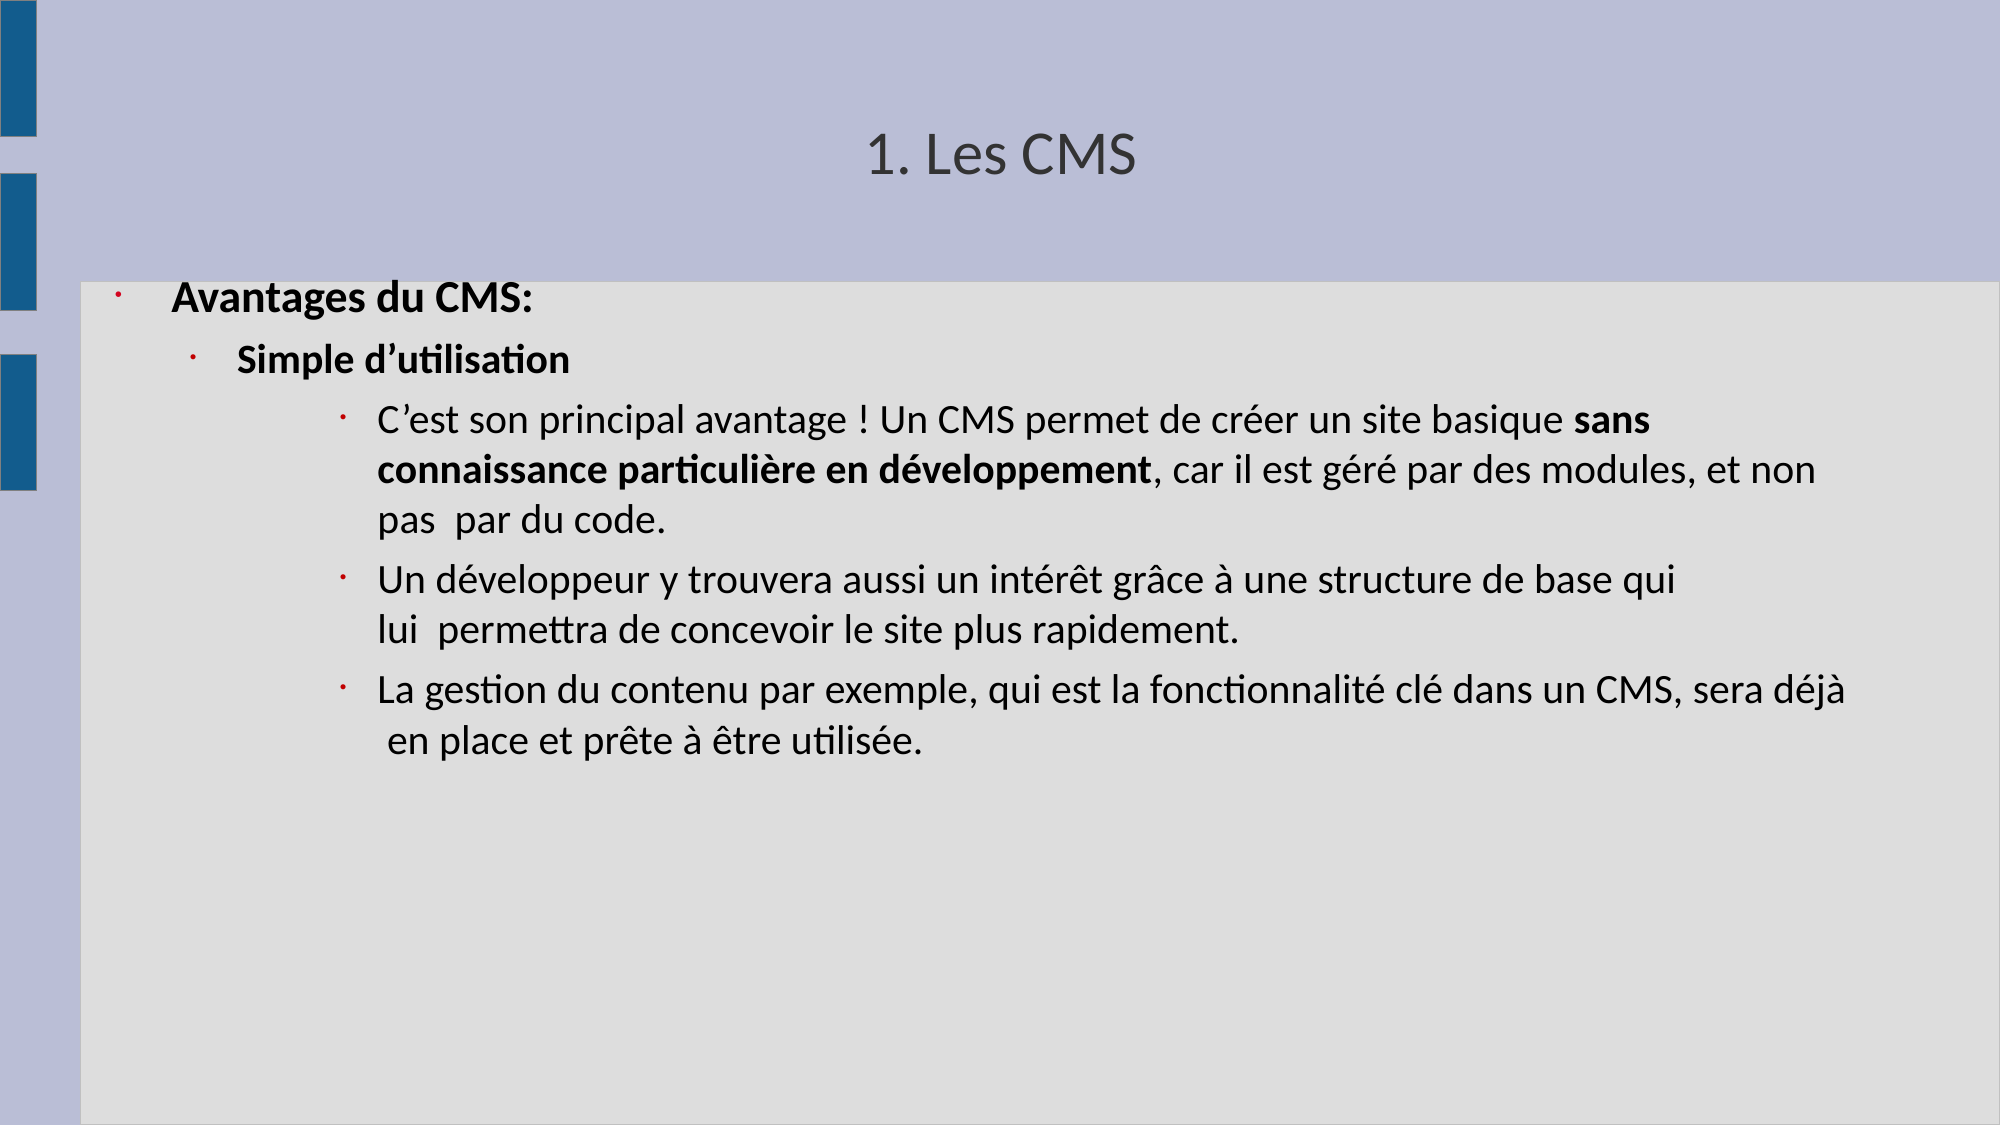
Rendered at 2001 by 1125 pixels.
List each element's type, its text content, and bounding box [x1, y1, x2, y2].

text_box Avantages du CMS: Simple d’utilisation C’est son principal avantage ! Un CMS permet de créer un site basique sans connaissance particulière en développement, car il est géré par des modules, et non pas par du code. Un développeur y trouvera aussi un intérêt grâce à une structure de base qui lui permettra de concevoir le site plus rapidement. La gestion du contenu par exemple, qui est la fonctionnalité clé dans un CMS, sera déjà en place et prête à être utilisée. [112, 254, 1886, 763]
title 1. Les CMS [859, 109, 1141, 254]
